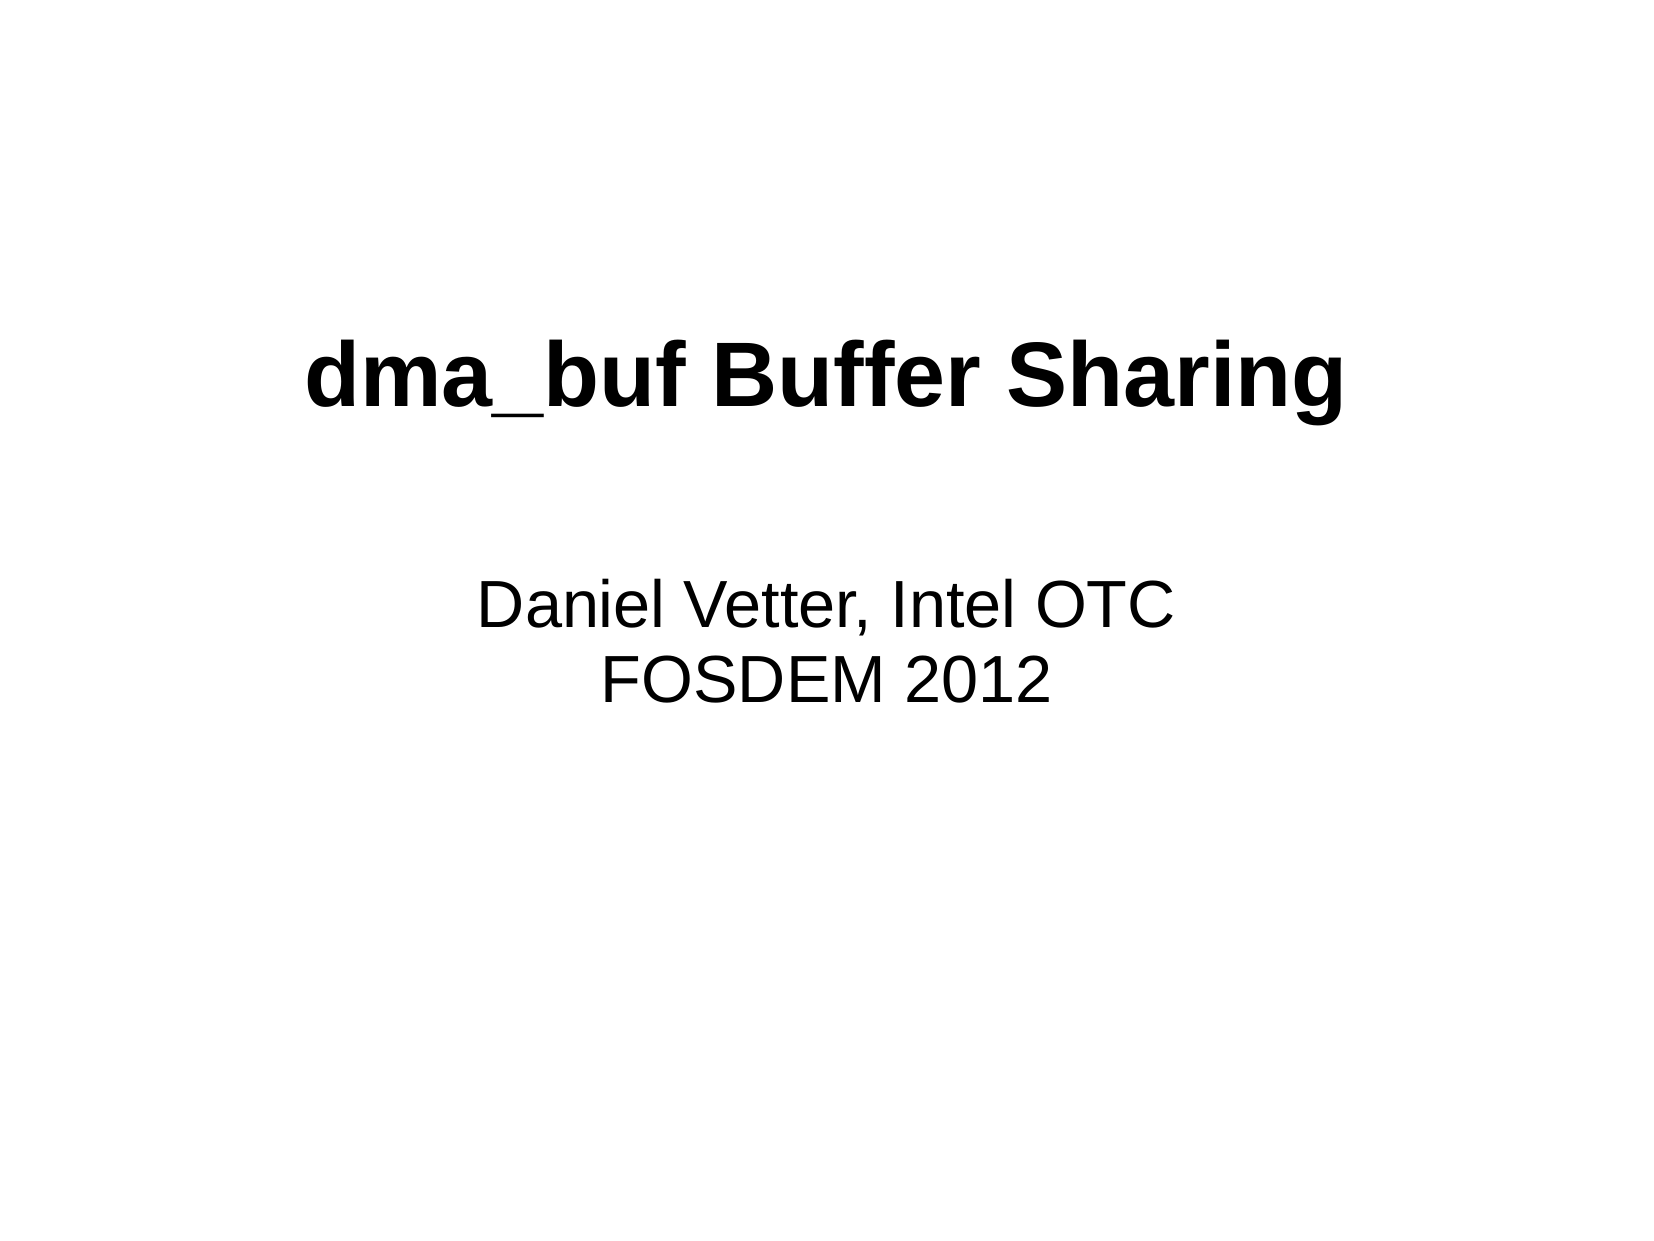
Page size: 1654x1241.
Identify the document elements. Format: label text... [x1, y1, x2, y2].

title dma_buf Buffer Sharing [82, 271, 1571, 479]
subtitle Daniel Vetter, Intel OTC FOSDEM 2012 [82, 516, 1571, 768]
